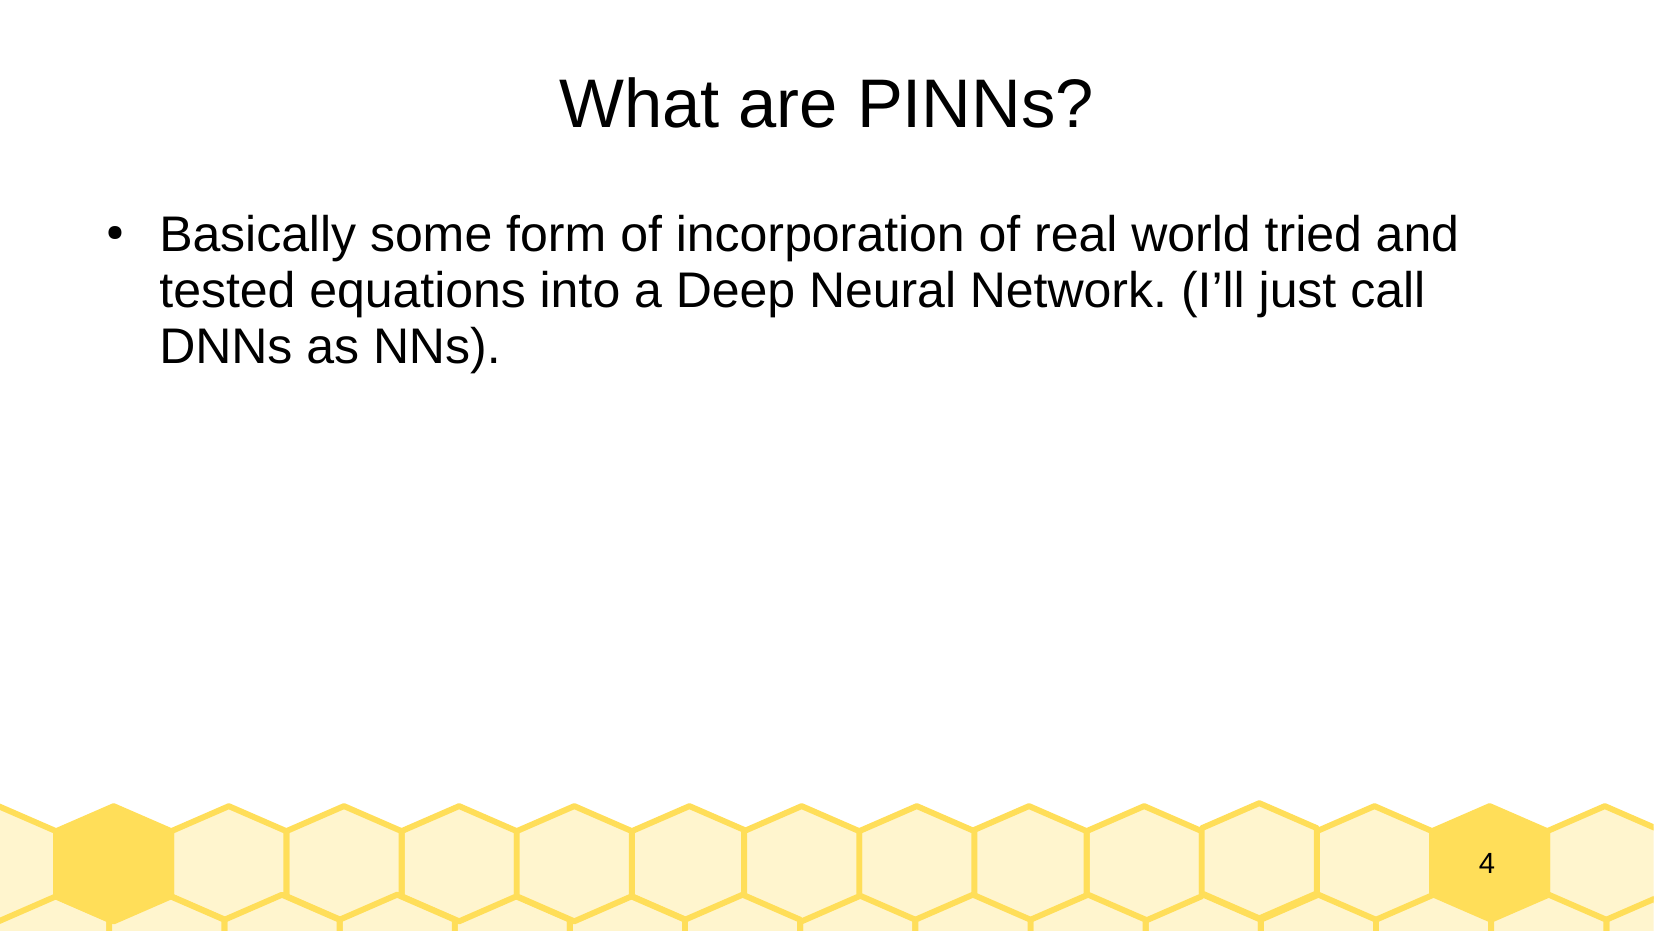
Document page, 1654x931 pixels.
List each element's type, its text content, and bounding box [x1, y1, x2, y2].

title What are PINNs? [88, 29, 1565, 178]
list Basically some form of incorporation of real world tried and tested equations into a Deep Neural Network. (I’ll just call DNNs as NNs). [88, 206, 1565, 739]
